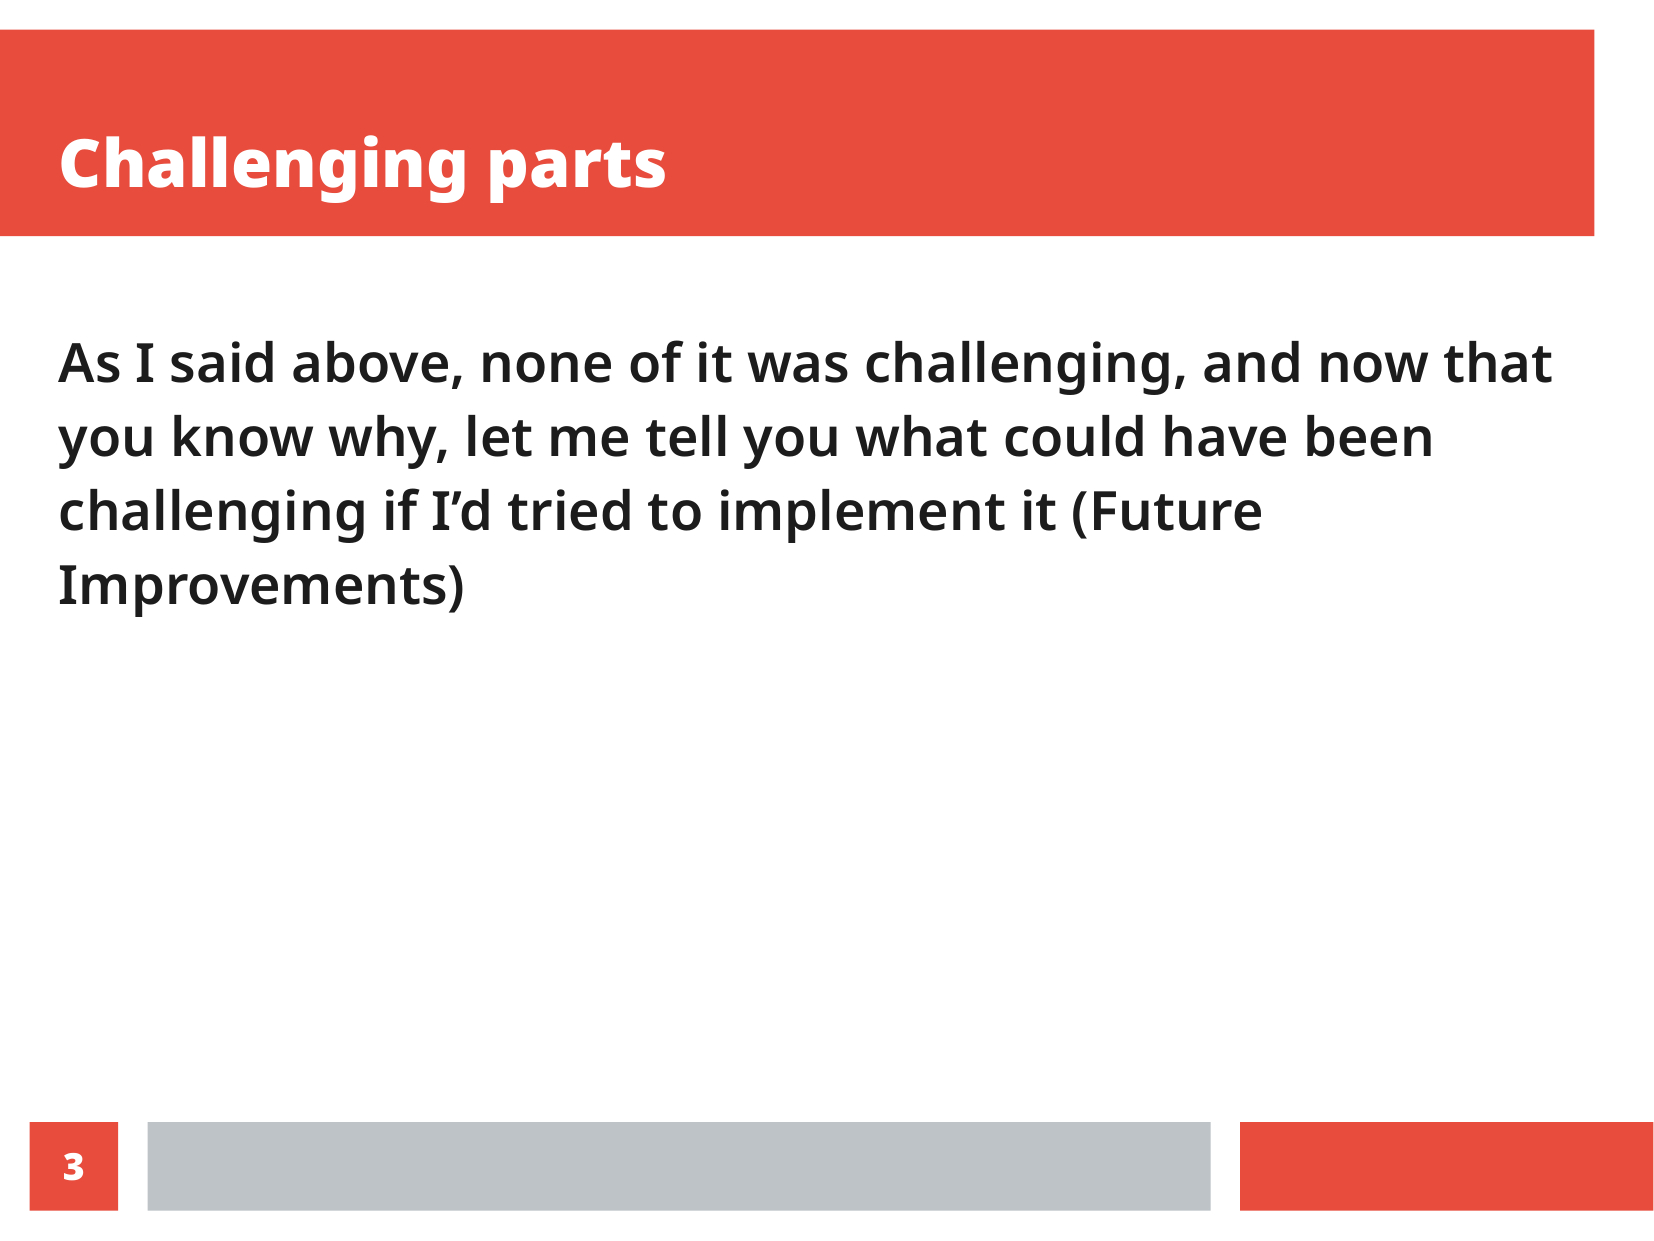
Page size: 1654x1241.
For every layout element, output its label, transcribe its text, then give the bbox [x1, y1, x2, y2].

title Challenging parts [59, 59, 1595, 207]
list As I said above, none of it was challenging, and now that you know why, let me tell you what could have been challenging if I’d tried to implement it (Future Improvements) [59, 324, 1565, 1093]
